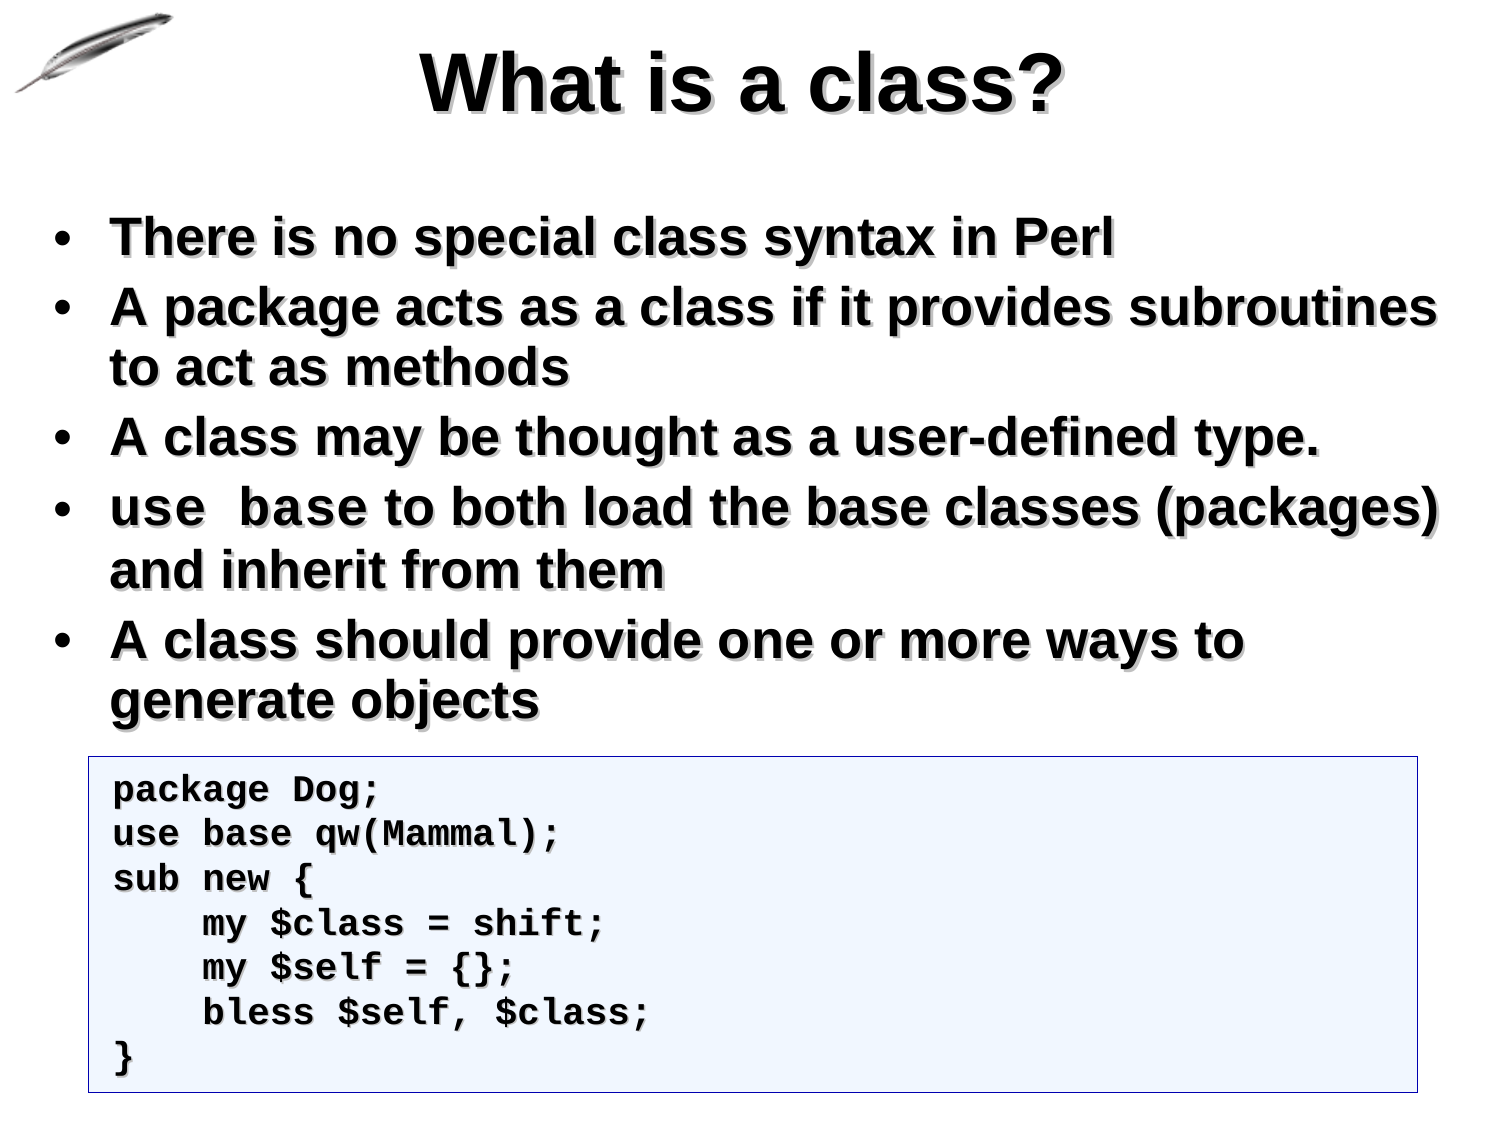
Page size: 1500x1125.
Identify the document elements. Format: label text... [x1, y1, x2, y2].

list There is no special class syntax in Perl A package acts as a class if it provides subroutines to act as methods A class may be thought as a user-defined type. use base to both load the base classes (packages) and inherit from them A class should provide one or more ways to generate objects [53, 207, 1447, 1084]
text_box package Dog; use base qw(Mammal); sub new { my $class = shift; my $self = {}; bless $self, $class; } [88, 755, 1418, 1093]
picture [11, 11, 179, 95]
title What is a class? [419, 0, 1459, 176]
